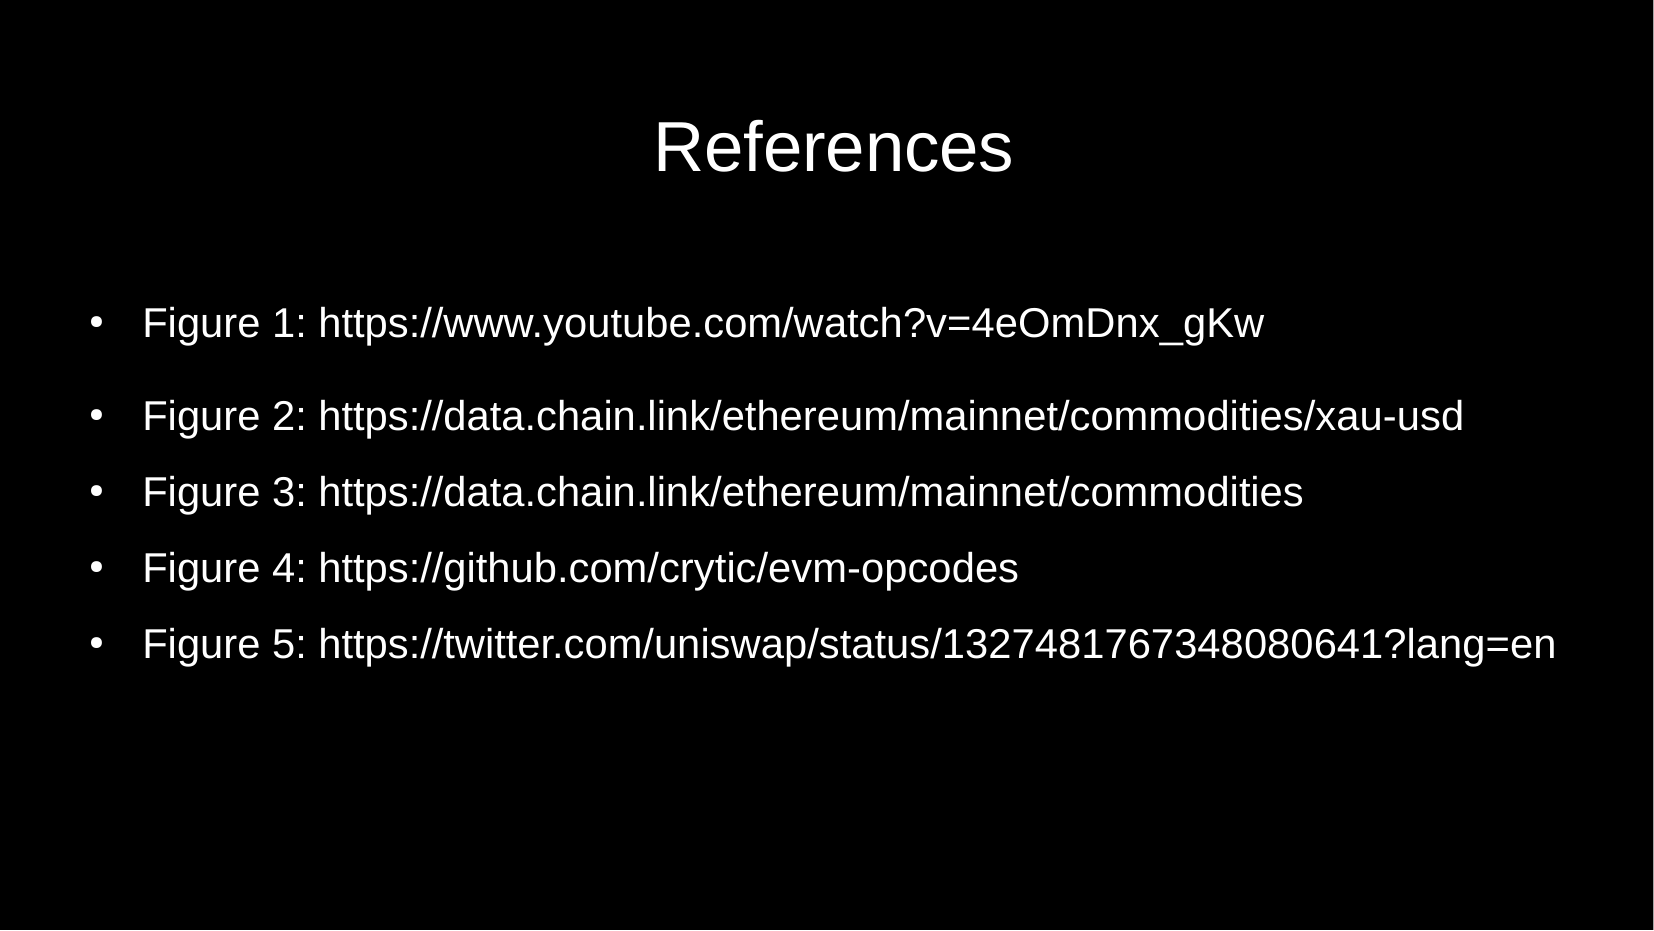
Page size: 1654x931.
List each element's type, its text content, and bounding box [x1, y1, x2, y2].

title References [90, 69, 1579, 226]
list Figure 1: https://www.youtube.com/watch?v=4eOmDnx_gKw Figure 2: https://data.chain.link/ethereum/mainnet/commodities/xau-usd Figure 3: https://data.chain.link/ethereum/mainnet/commodities Figure 4: https://github.com/crytic/evm-opcodes Figure 5: https://twitter.com/uniswap/status/1327481767348080641?lang=en [71, 300, 1654, 886]
